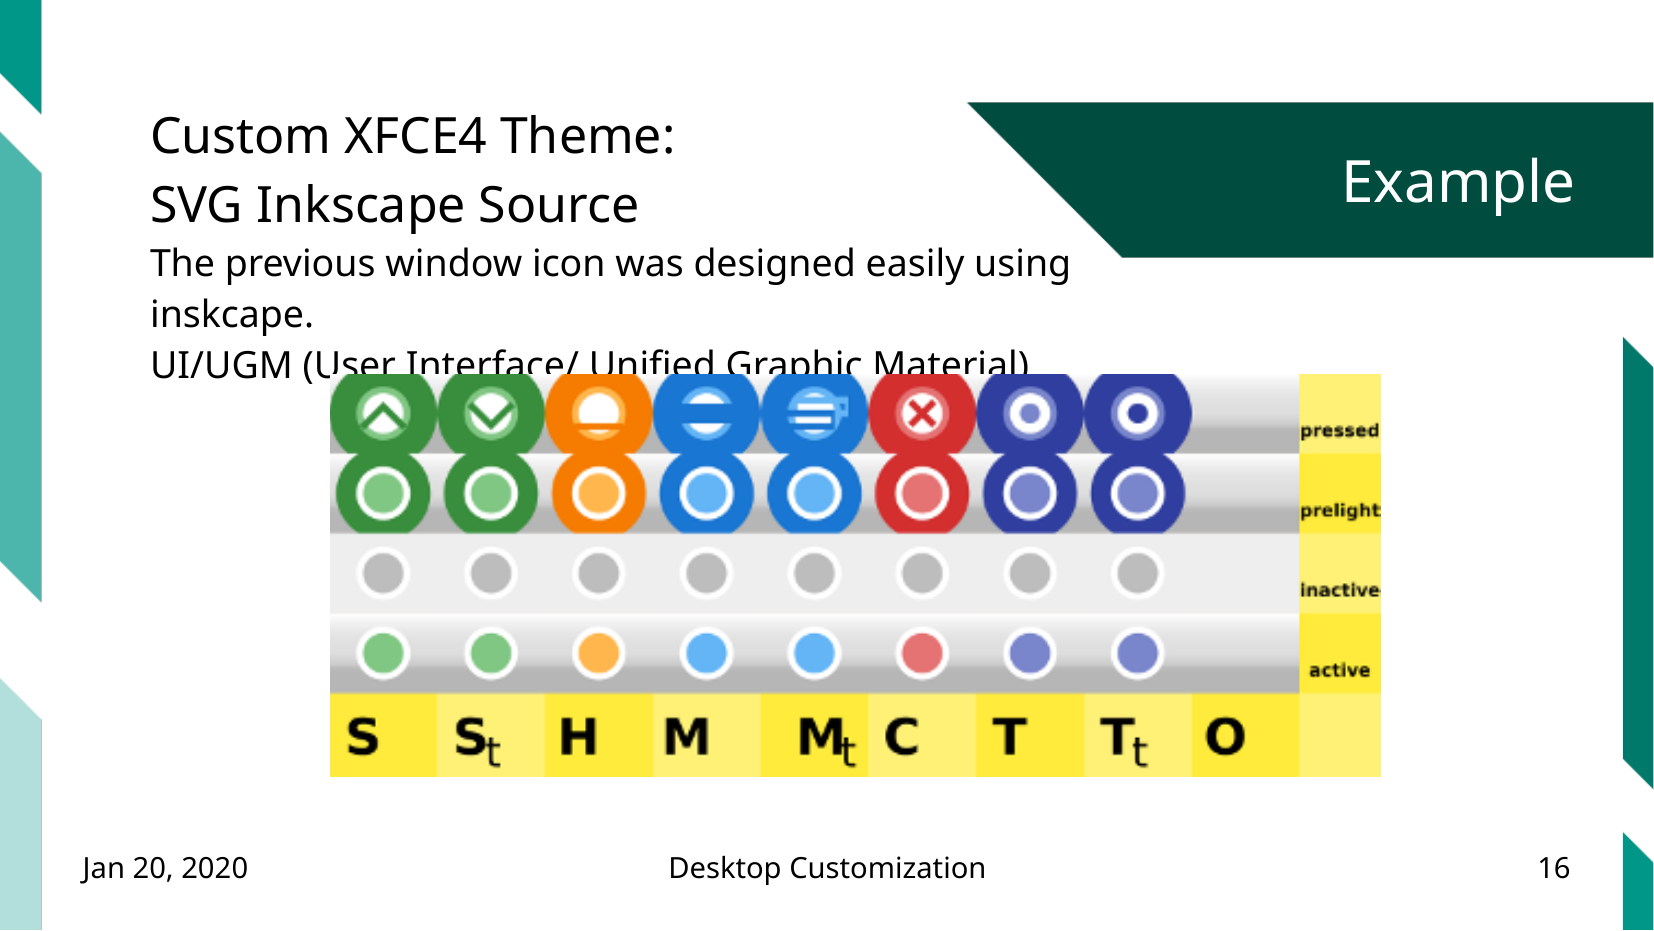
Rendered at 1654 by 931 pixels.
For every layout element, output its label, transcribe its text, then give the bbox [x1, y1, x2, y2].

picture [0, 0, 1654, 930]
title Example [1171, 105, 1576, 256]
subtitle Custom XFCE4 Theme: SVG Inkscape Source The previous window icon was designed easily using inskcape. UI/UGM (User Interface/ Unified Graphic Material) [150, 99, 1171, 391]
